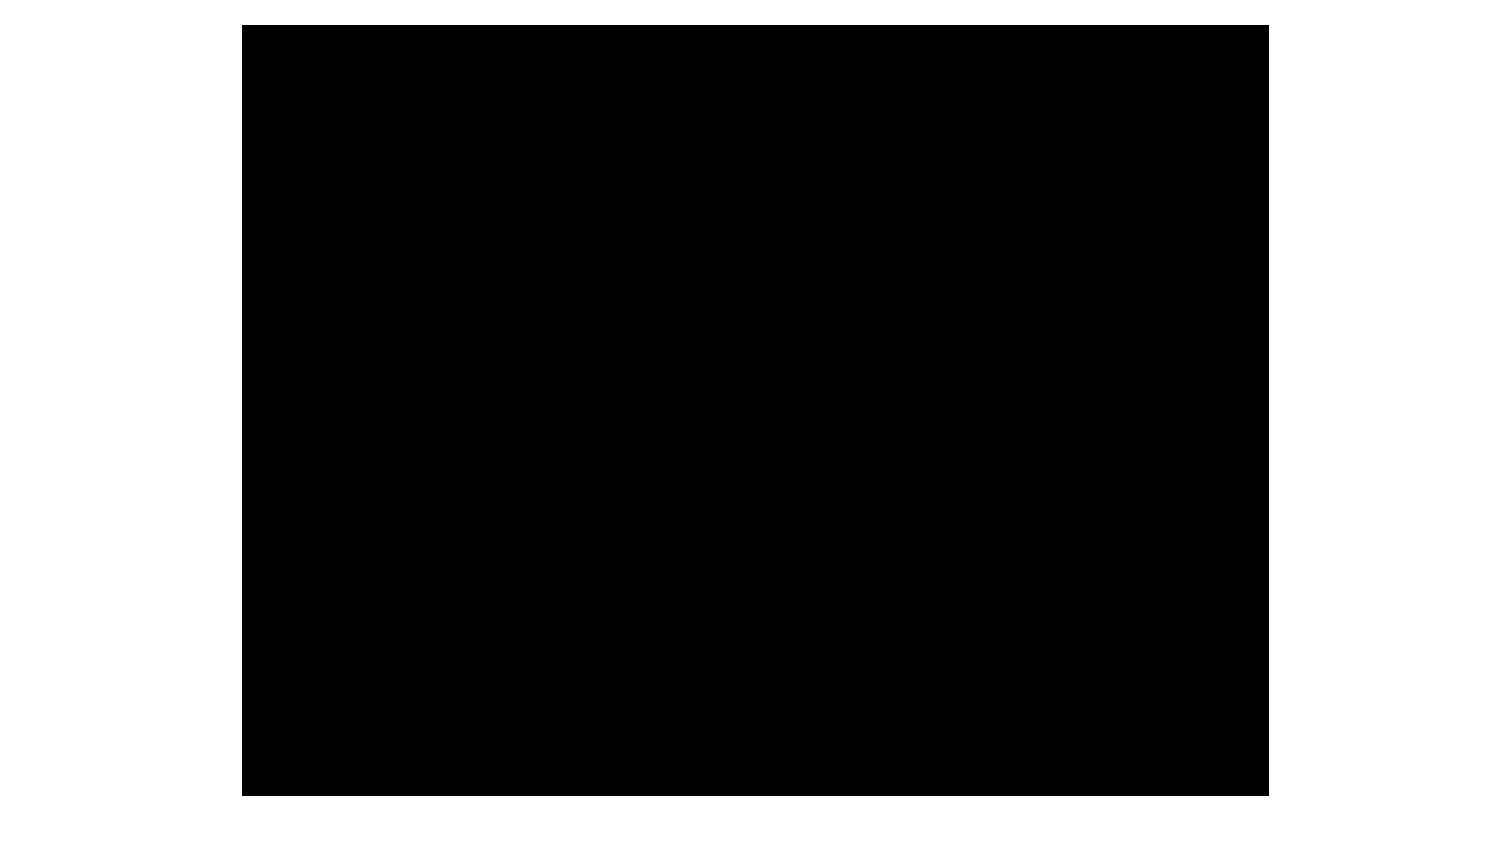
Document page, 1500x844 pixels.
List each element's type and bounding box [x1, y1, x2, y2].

picture [242, 25, 1269, 796]
